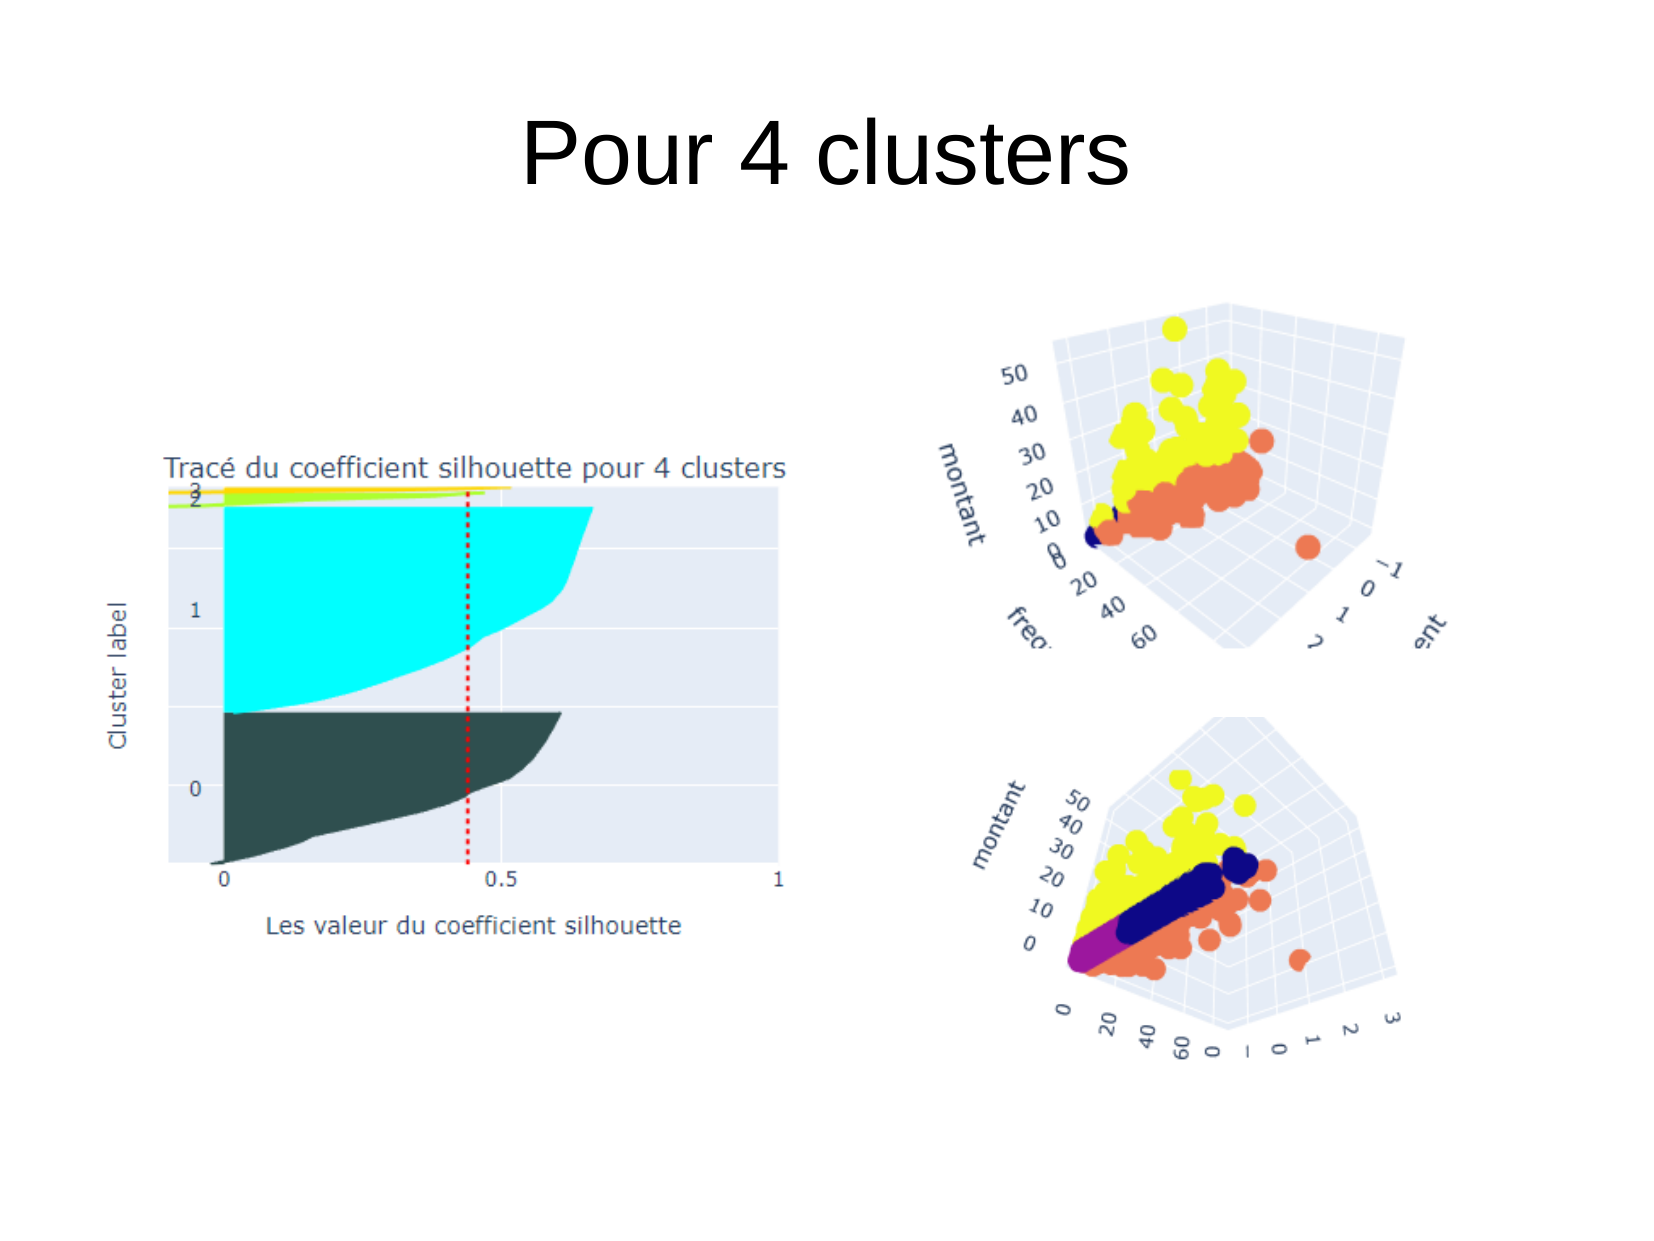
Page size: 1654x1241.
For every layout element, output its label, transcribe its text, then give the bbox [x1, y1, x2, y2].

title Pour 4 clusters [82, 49, 1571, 257]
picture [953, 717, 1464, 1109]
picture [917, 290, 1500, 681]
picture [82, 439, 809, 960]
